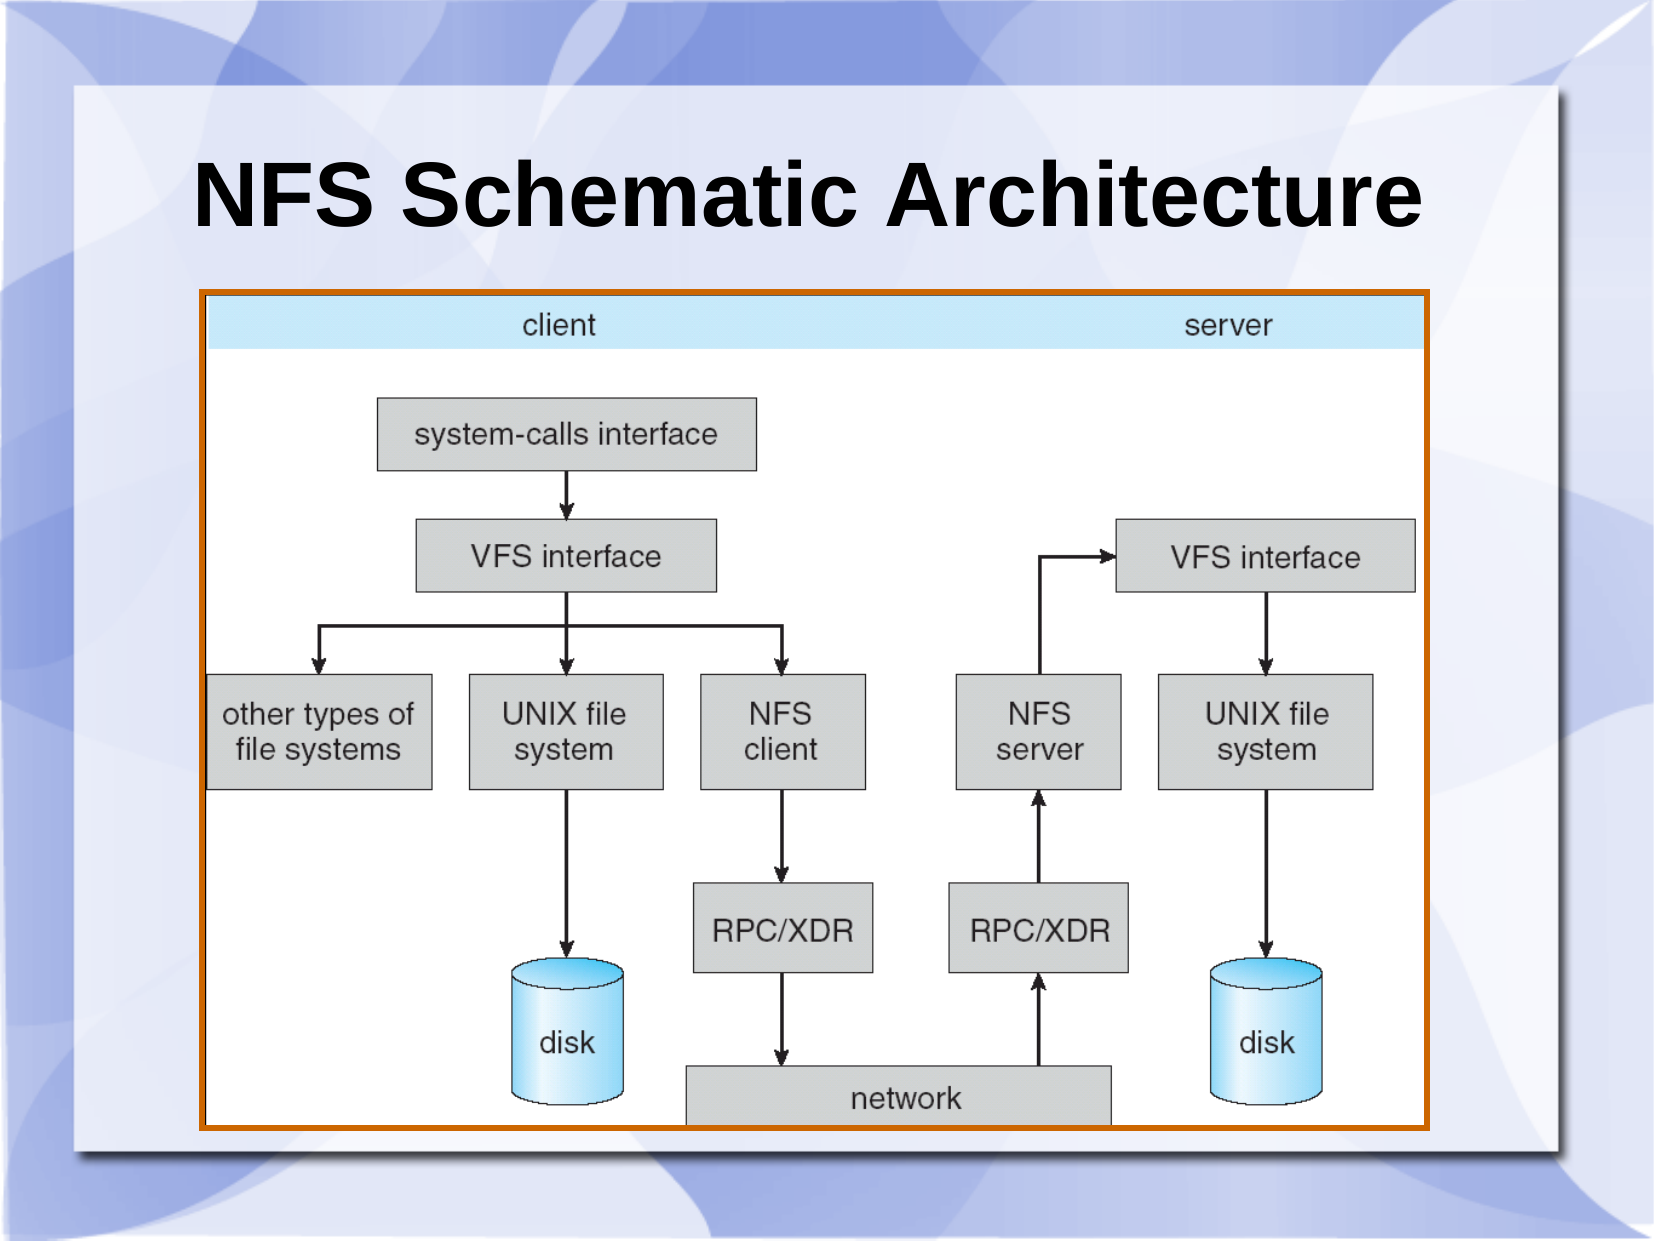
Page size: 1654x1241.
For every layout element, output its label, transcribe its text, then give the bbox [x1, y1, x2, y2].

title NFS Schematic Architecture [82, 90, 1536, 298]
picture [0, 0, 1654, 1241]
